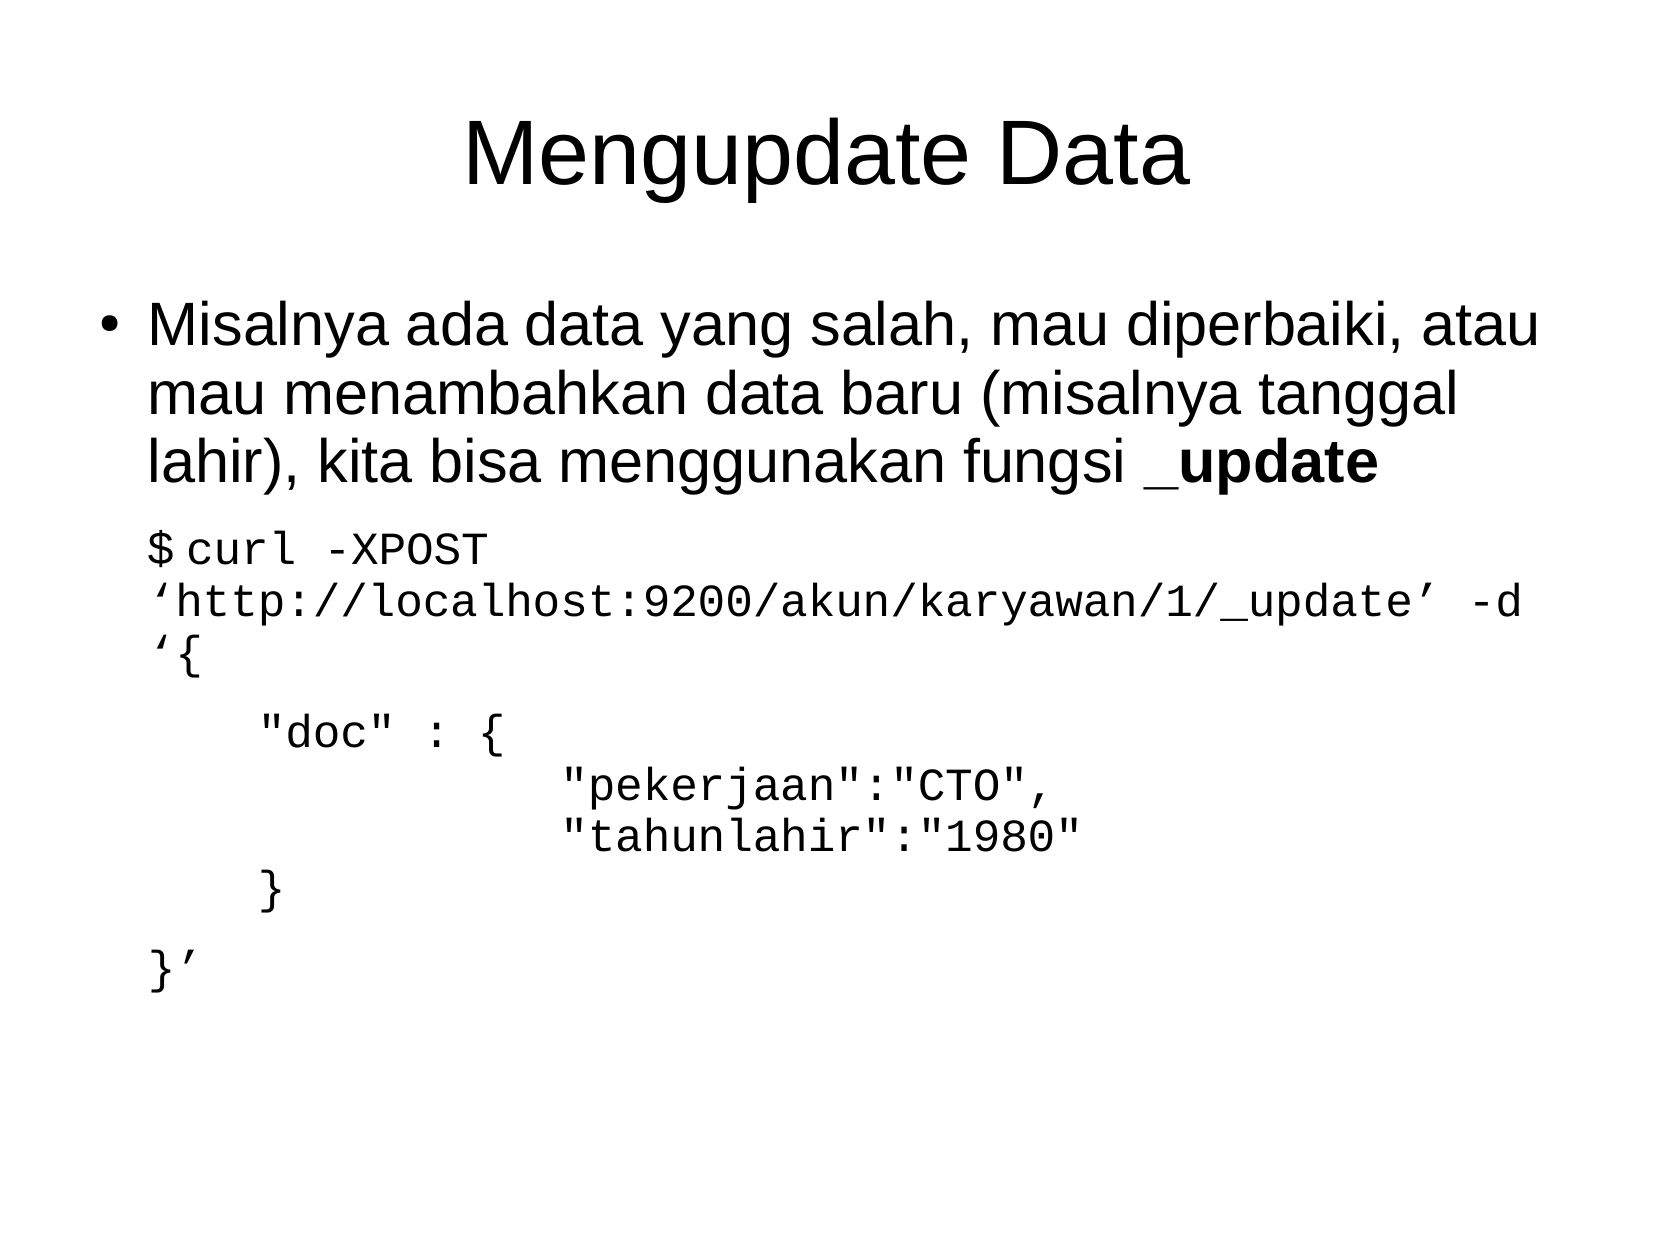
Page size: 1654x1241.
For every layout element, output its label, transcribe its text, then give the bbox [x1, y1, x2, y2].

list Misalnya ada data yang salah, mau diperbaiki, atau mau menambahkan data baru (misalnya tanggal lahir), kita bisa menggunakan fungsi _update $ curl -XPOST ‘http://localhost:9200/akun/karyawan/1/_update’ -d ‘{ "doc" : { "pekerjaan":"CTO", "tahunlahir":"1980" } }’ [82, 290, 1571, 1010]
title Mengupdate Data [82, 49, 1571, 257]
